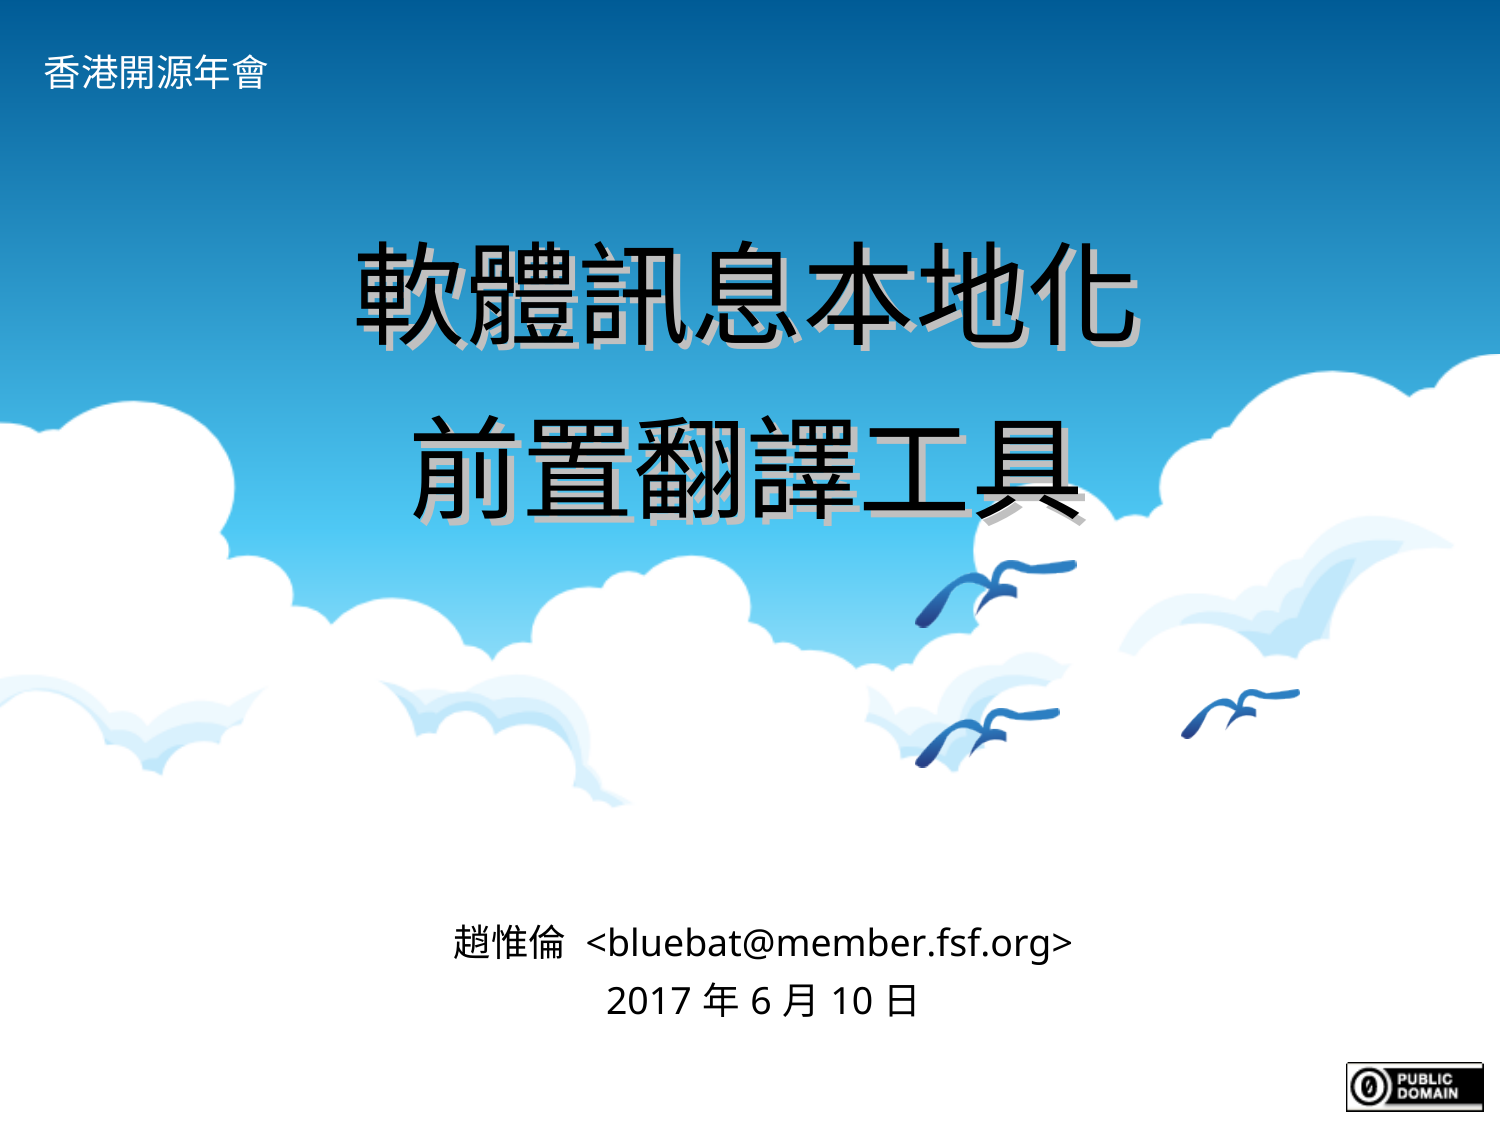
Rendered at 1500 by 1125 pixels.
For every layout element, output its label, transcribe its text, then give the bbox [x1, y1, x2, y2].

text_box 香港開源年會 [29, 35, 1192, 105]
picture [0, 354, 1500, 1125]
text_box 趙惟倫 <bluebat@member.fsf.org> 2017年6月10日 [361, 907, 1139, 1079]
title 軟體訊息本地化 前置翻譯工具 [337, 188, 1163, 549]
